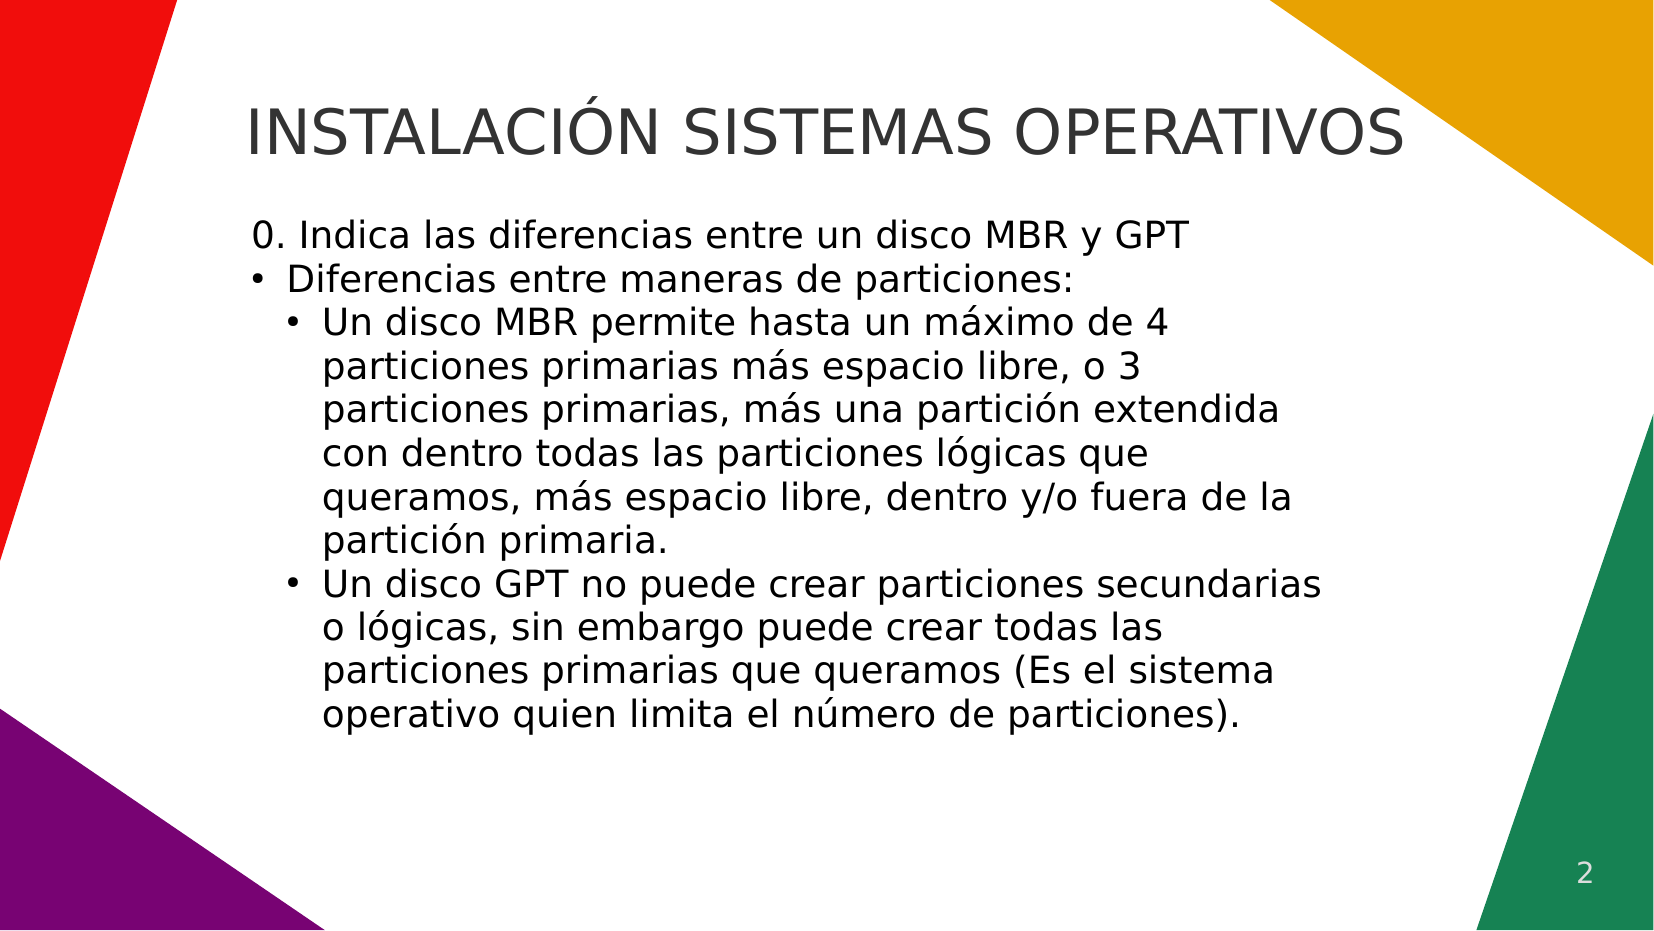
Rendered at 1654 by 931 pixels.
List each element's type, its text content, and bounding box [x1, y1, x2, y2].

title INSTALACIÓN SISTEMAS OPERATIVOS [118, 59, 1536, 207]
text_box 0. Indica las diferencias entre un disco MBR y GPT Diferencias entre maneras de particiones: Un disco MBR permite hasta un máximo de 4 particiones primarias más espacio libre, o 3 particiones primarias, más una partición extendida con dentro todas las particiones lógicas que queramos, más espacio libre, dentro y/o fuera de la partición primaria. Un disco GPT no puede crear particiones secundarias o lógicas, sin embargo puede crear todas las particiones primarias que queramos (Es el sistema operativo quien limita el número de particiones). [236, 206, 1359, 768]
